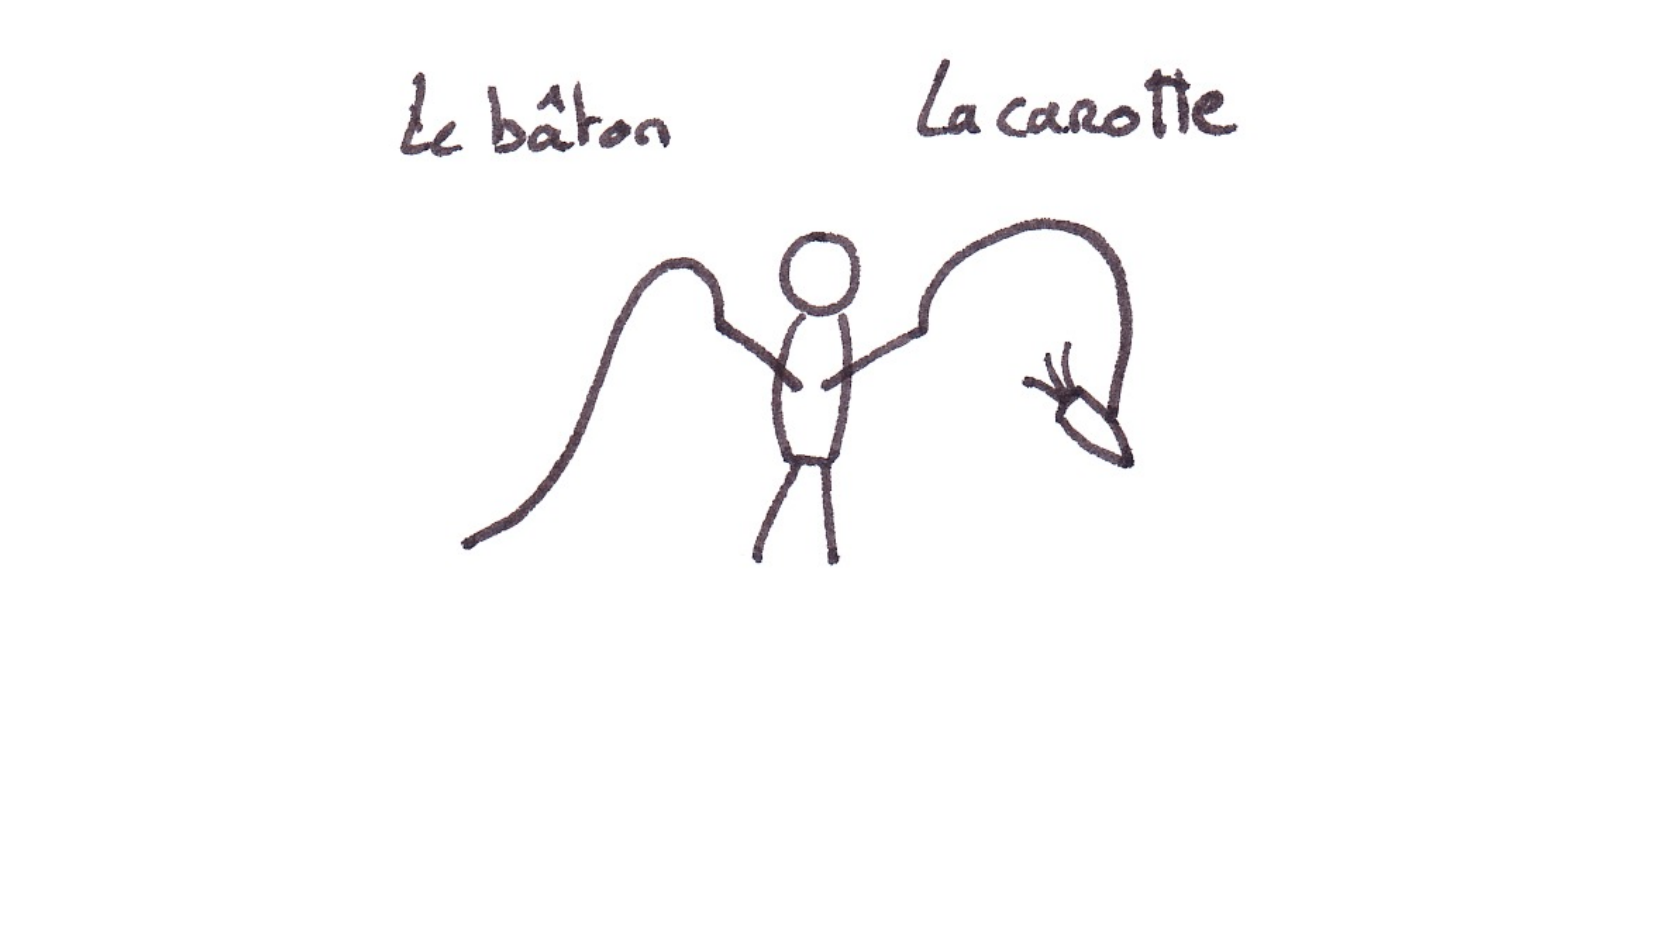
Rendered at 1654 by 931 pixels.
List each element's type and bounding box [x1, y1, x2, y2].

picture [150, 49, 1426, 585]
